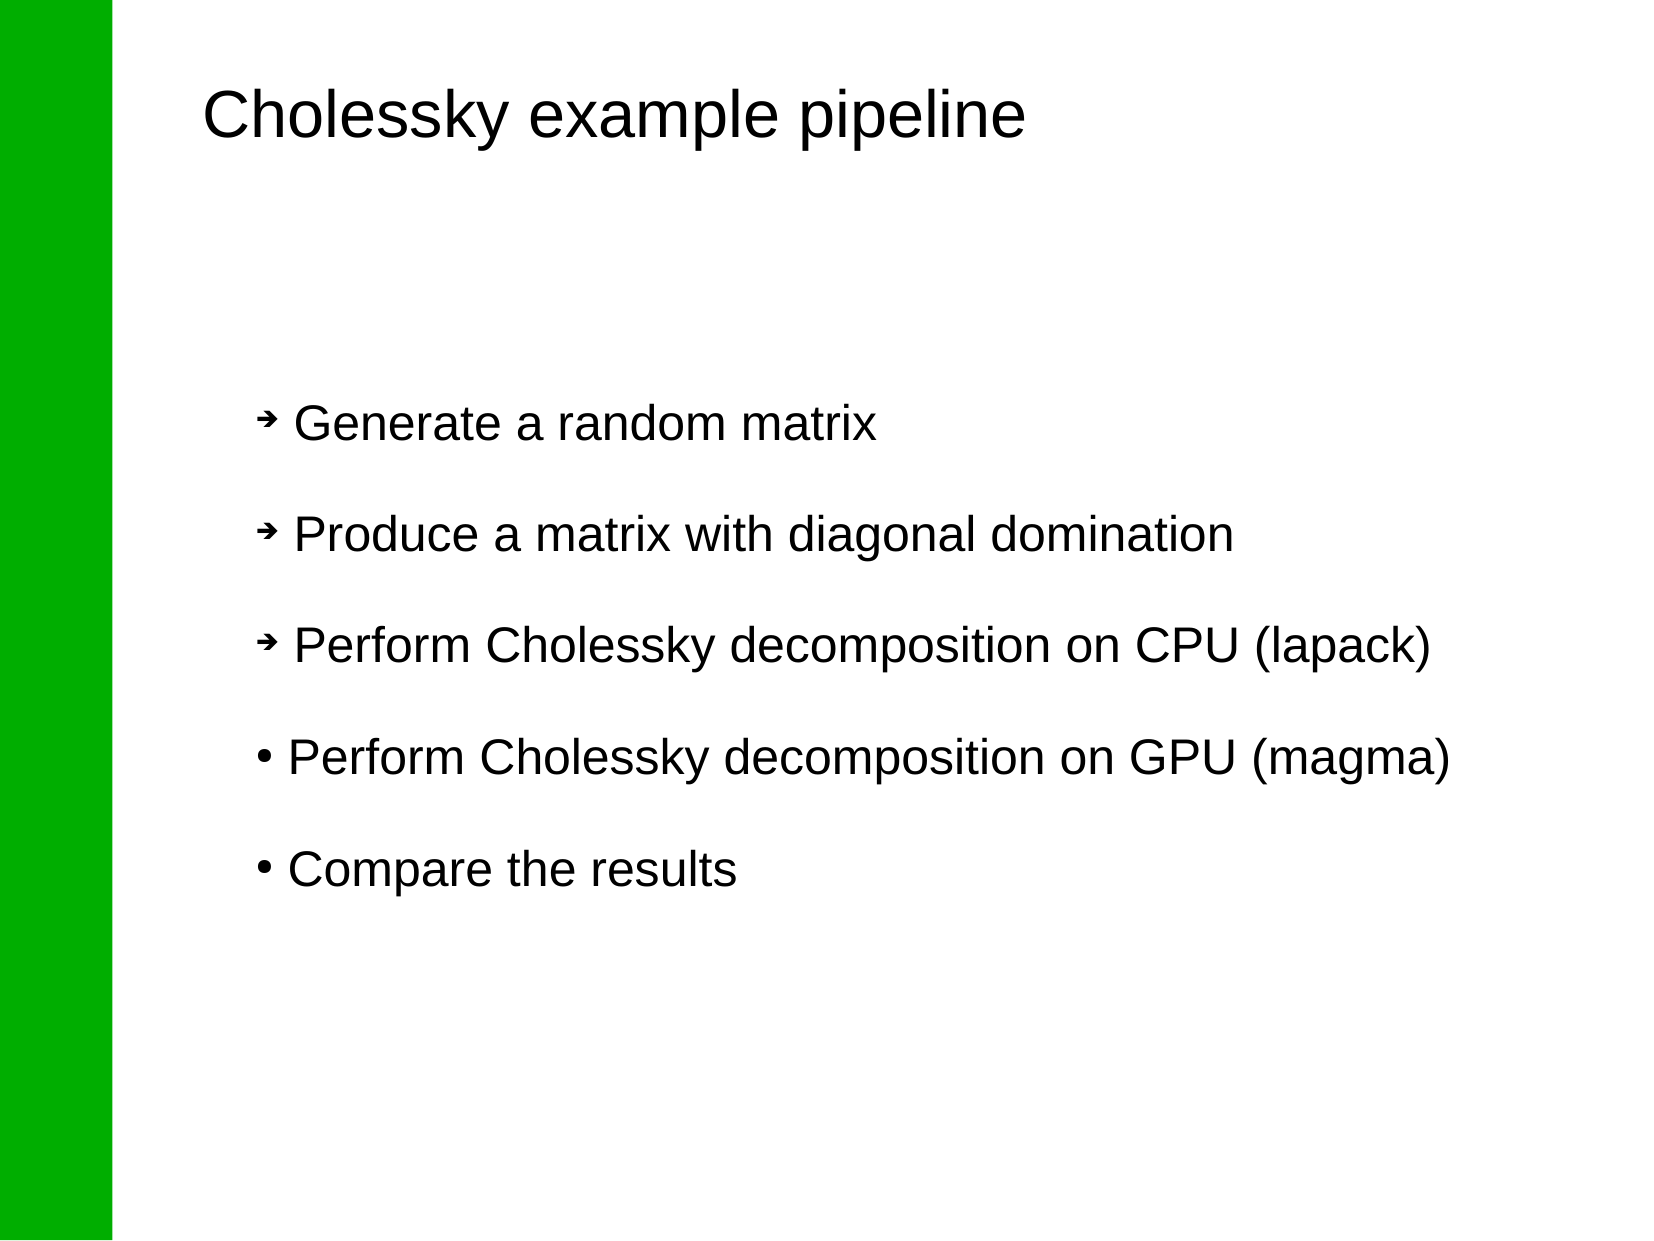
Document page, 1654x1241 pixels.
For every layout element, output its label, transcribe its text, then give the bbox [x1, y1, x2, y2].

text_box Cholessky example pipeline [187, 70, 1047, 160]
text_box [0, 0, 113, 1241]
text_box Generate a random matrix Produce a matrix with diagonal domination Perform Cholessky decomposition on CPU (lapack) Perform Cholessky decomposition on GPU (magma) Compare the results [240, 331, 1467, 849]
